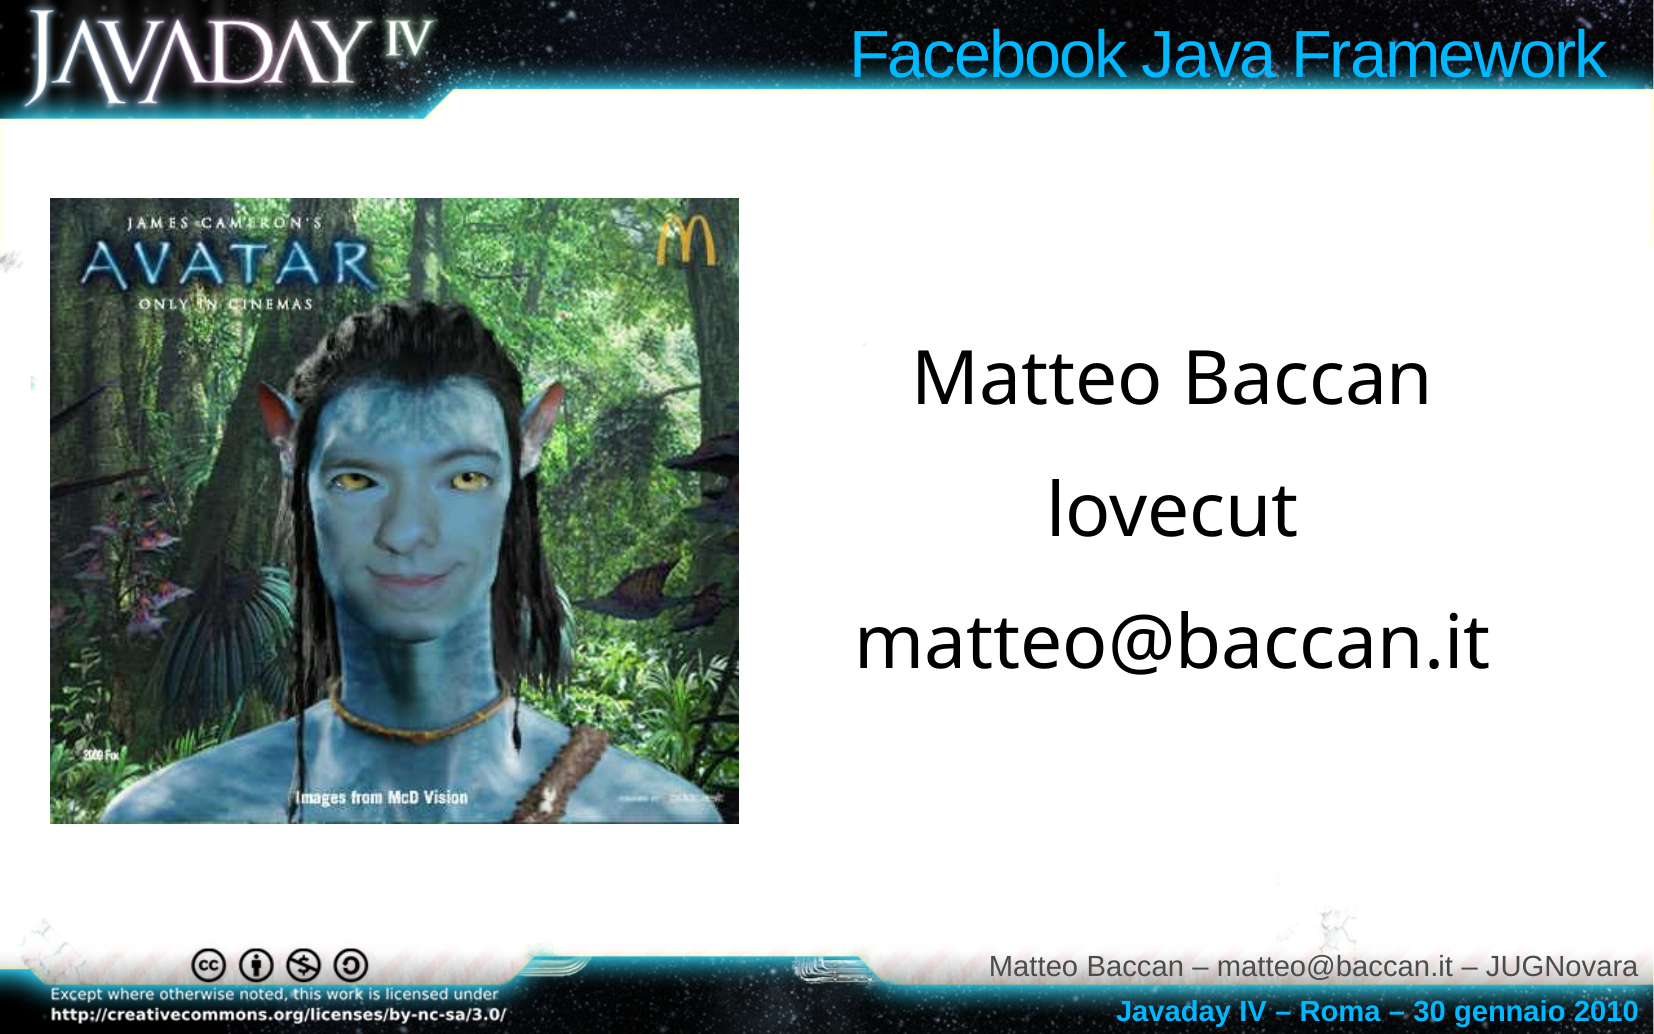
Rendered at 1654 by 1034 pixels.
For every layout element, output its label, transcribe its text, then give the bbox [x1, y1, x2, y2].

title Facebook Java Framework [132, 5, 1609, 103]
picture [0, 0, 1654, 1034]
list Matteo Baccan lovecut matteo@baccan.it [784, 324, 1543, 659]
